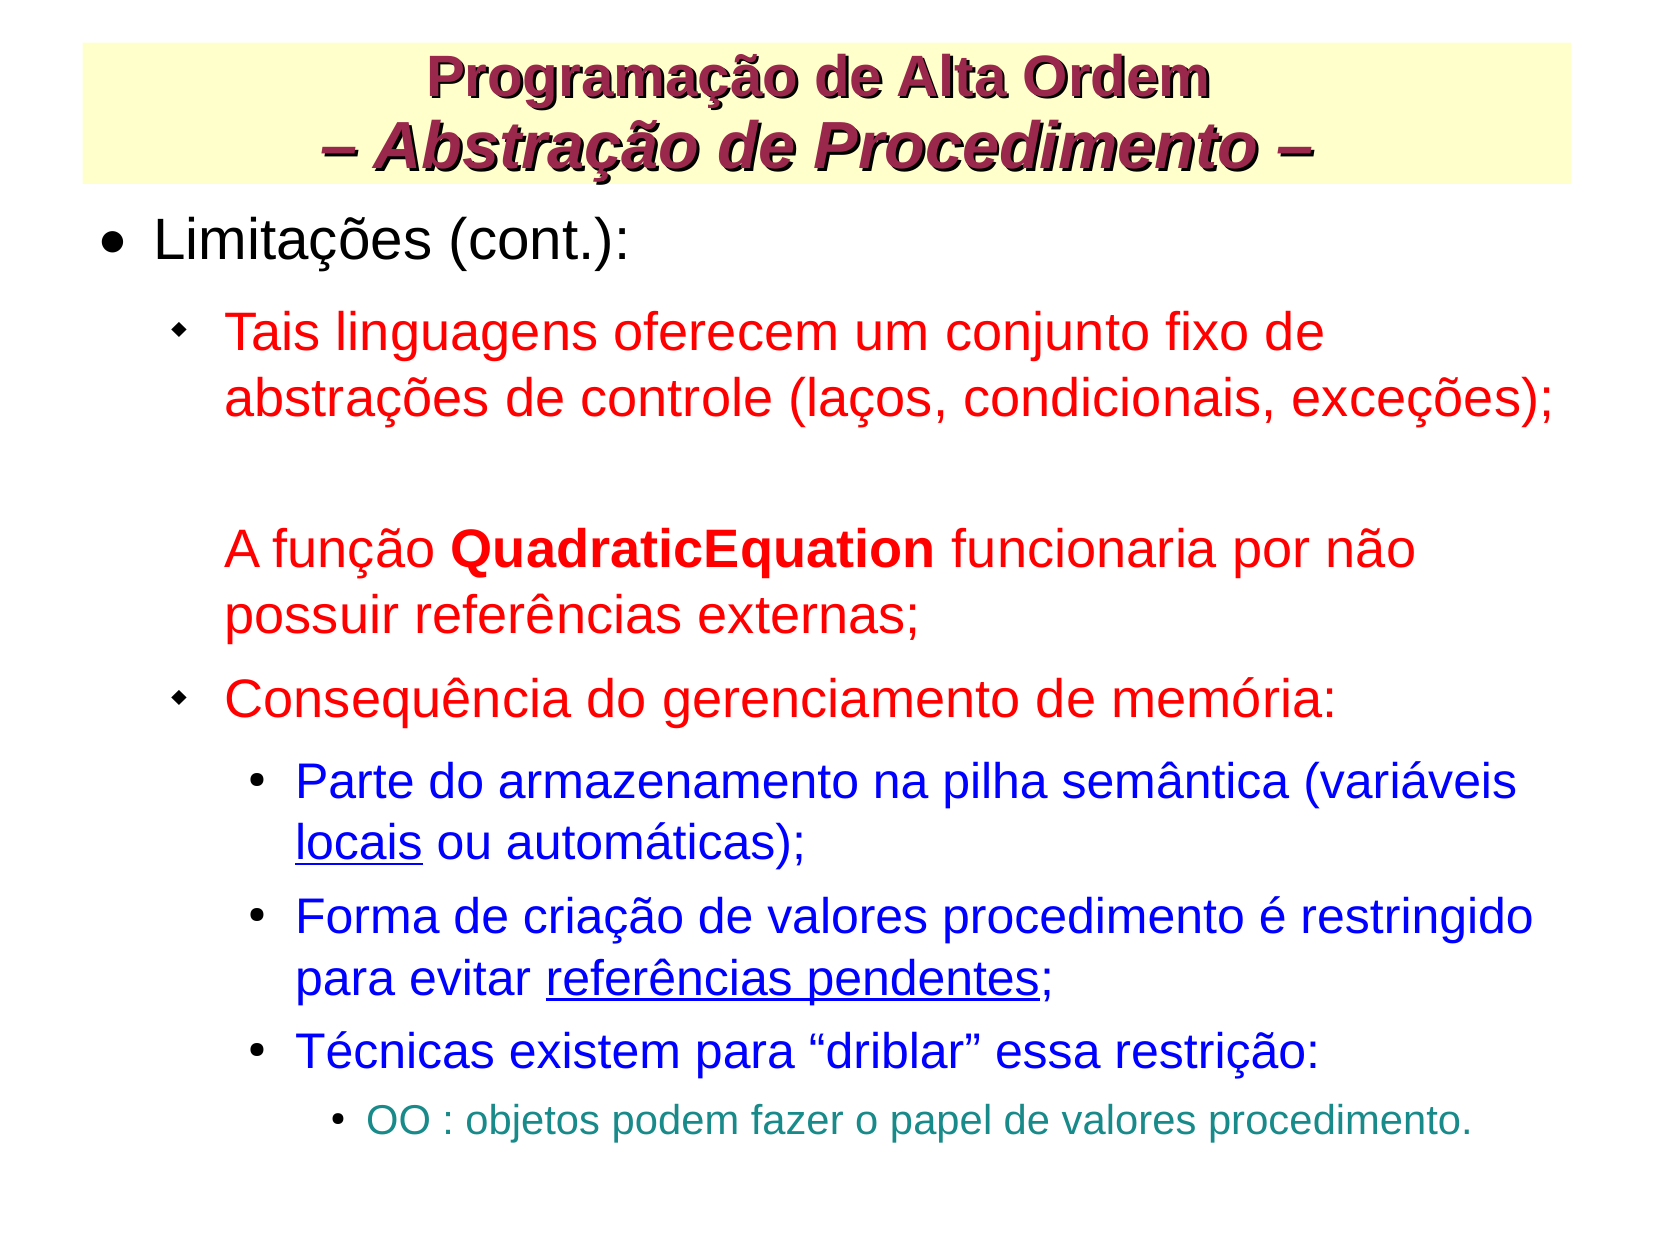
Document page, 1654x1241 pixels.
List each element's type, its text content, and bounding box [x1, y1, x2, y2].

title Programação de Alta Ordem – Abstração de Procedimento – [82, 42, 1571, 184]
list Limitações (cont.): Tais linguagens oferecem um conjunto fixo de abstrações de controle (laços, condicionais, exceções); A função QuadraticEquation funcionaria por não possuir referências externas; Consequência do gerenciamento de memória: Parte do armazenamento na pilha semântica (variáveis locais ou automáticas); Forma de criação de valores procedimento é restringido para evitar referências pendentes; Técnicas existem para “driblar” essa restrição: OO : objetos podem fazer o papel de valores procedimento. [82, 206, 1571, 1145]
